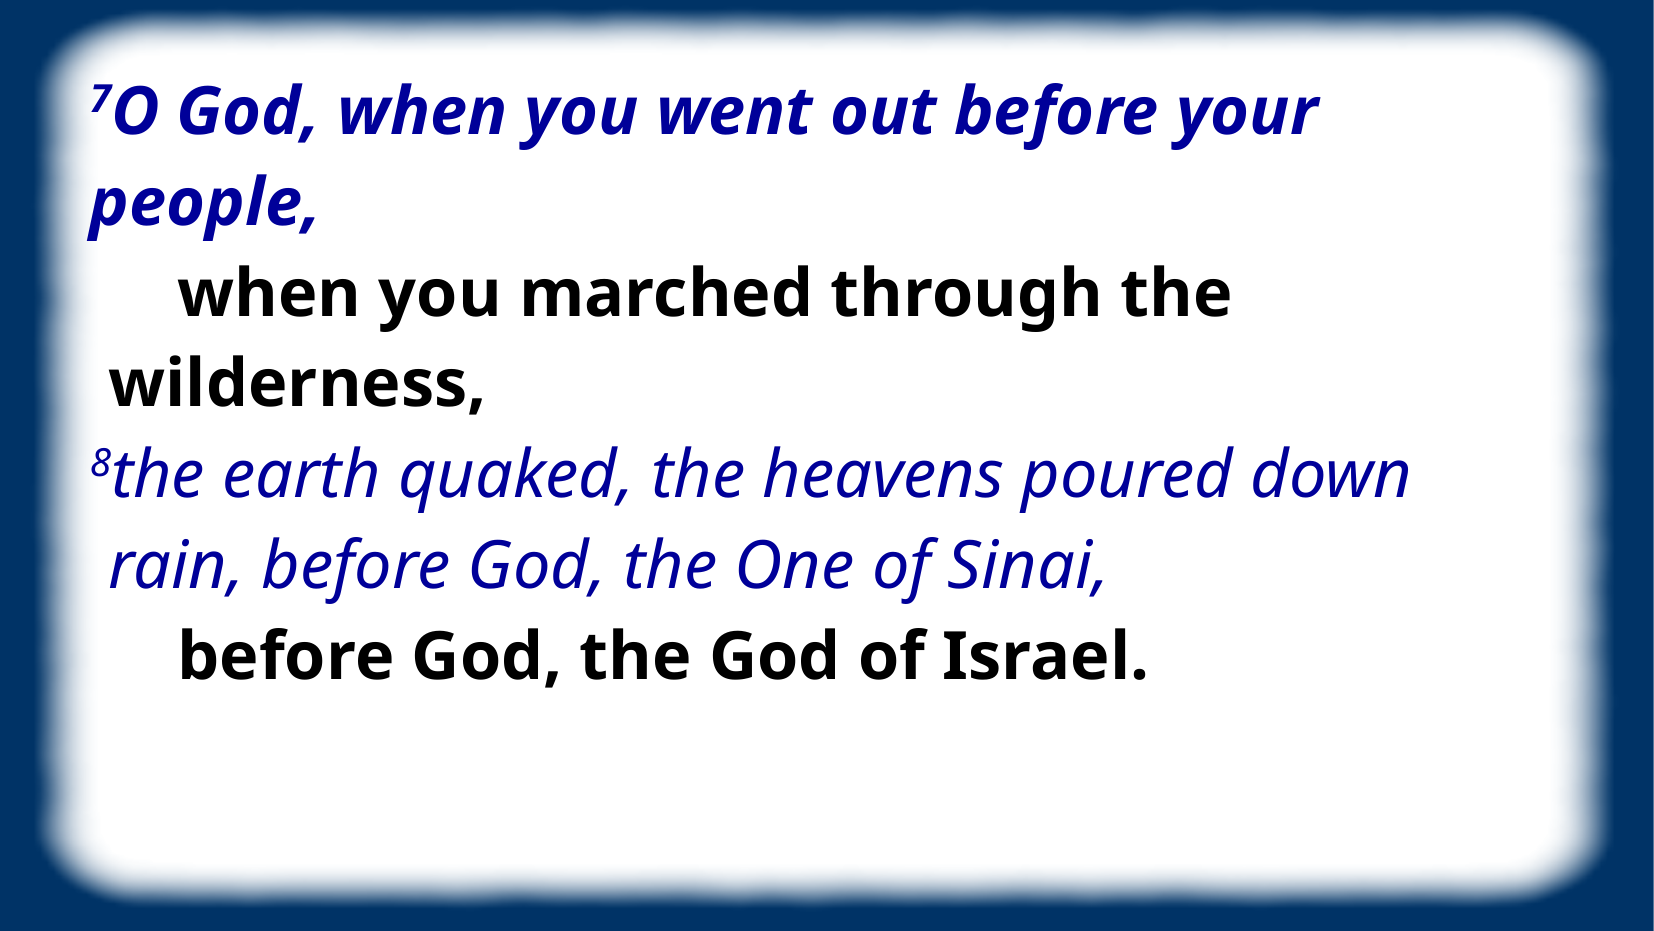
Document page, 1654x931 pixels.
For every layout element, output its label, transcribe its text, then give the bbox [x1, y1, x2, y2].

picture [0, 0, 1654, 931]
text_box 7O God, when you went out before your people, when you marched through the wilderness, 8the earth quaked, the heavens poured down rain, before God, the One of Sinai, before God, the God of Israel. [75, 55, 1576, 526]
